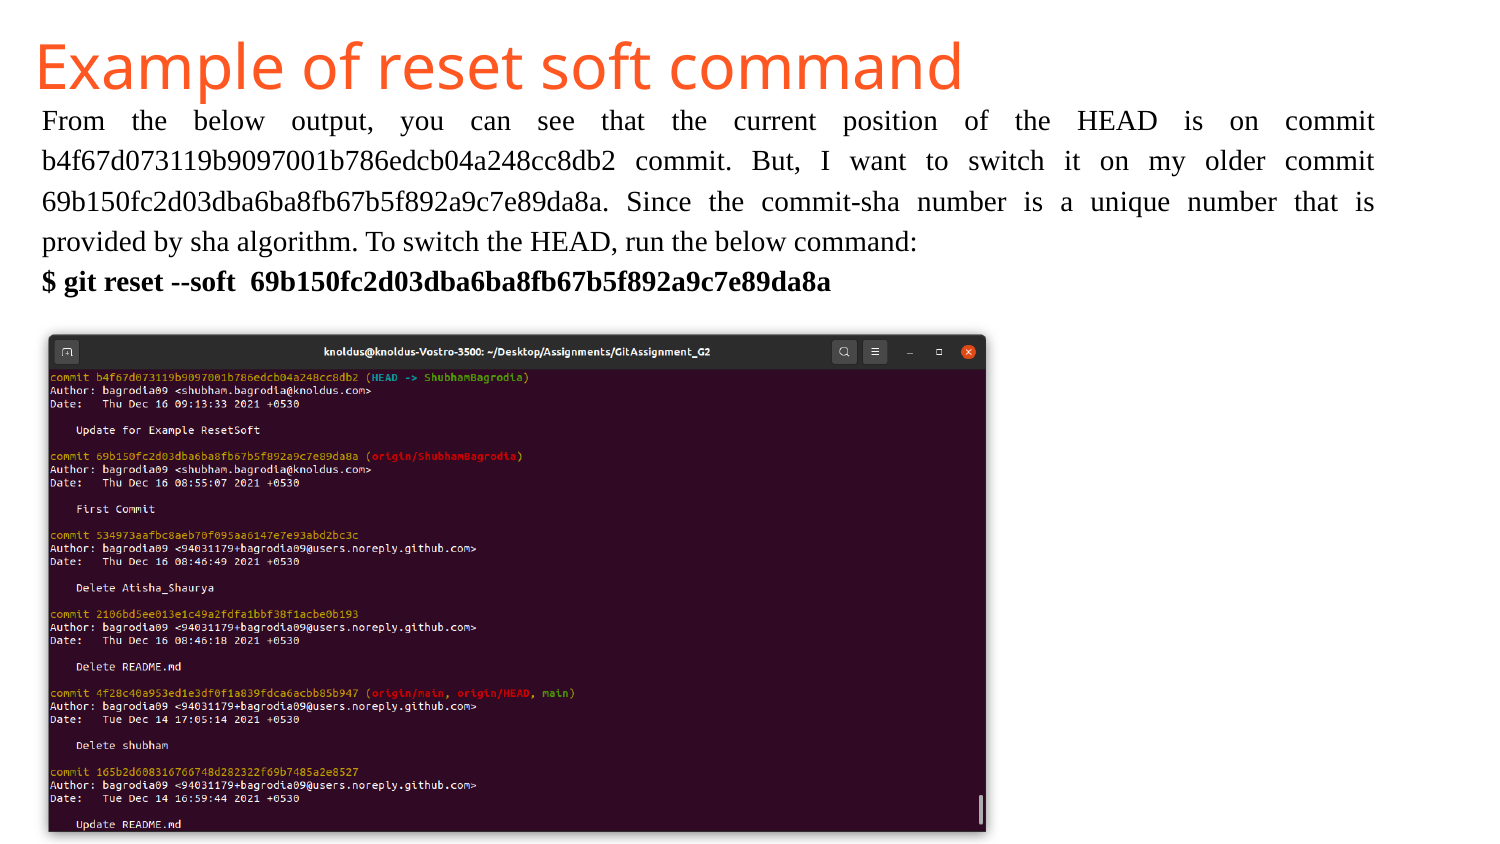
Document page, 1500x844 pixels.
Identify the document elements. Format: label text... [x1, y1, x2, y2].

picture [30, 318, 1004, 844]
text_box Example of reset soft command [19, 12, 1418, 107]
text_box From the below output, you can see that the current position of the HEAD is on commit b4f67d073119b9097001b786edcb04a248cc8db2 commit. But, I want to switch it on my older commit 69b150fc2d03dba6ba8fb67b5f892a9c7e89da8a. Since the commit-sha number is a unique number that is provided by sha algorithm. To switch the HEAD, run the below command: $ git reset --soft 69b150fc2d03dba6ba8fb67b5f892a9c7e89da8a [27, 81, 1392, 642]
